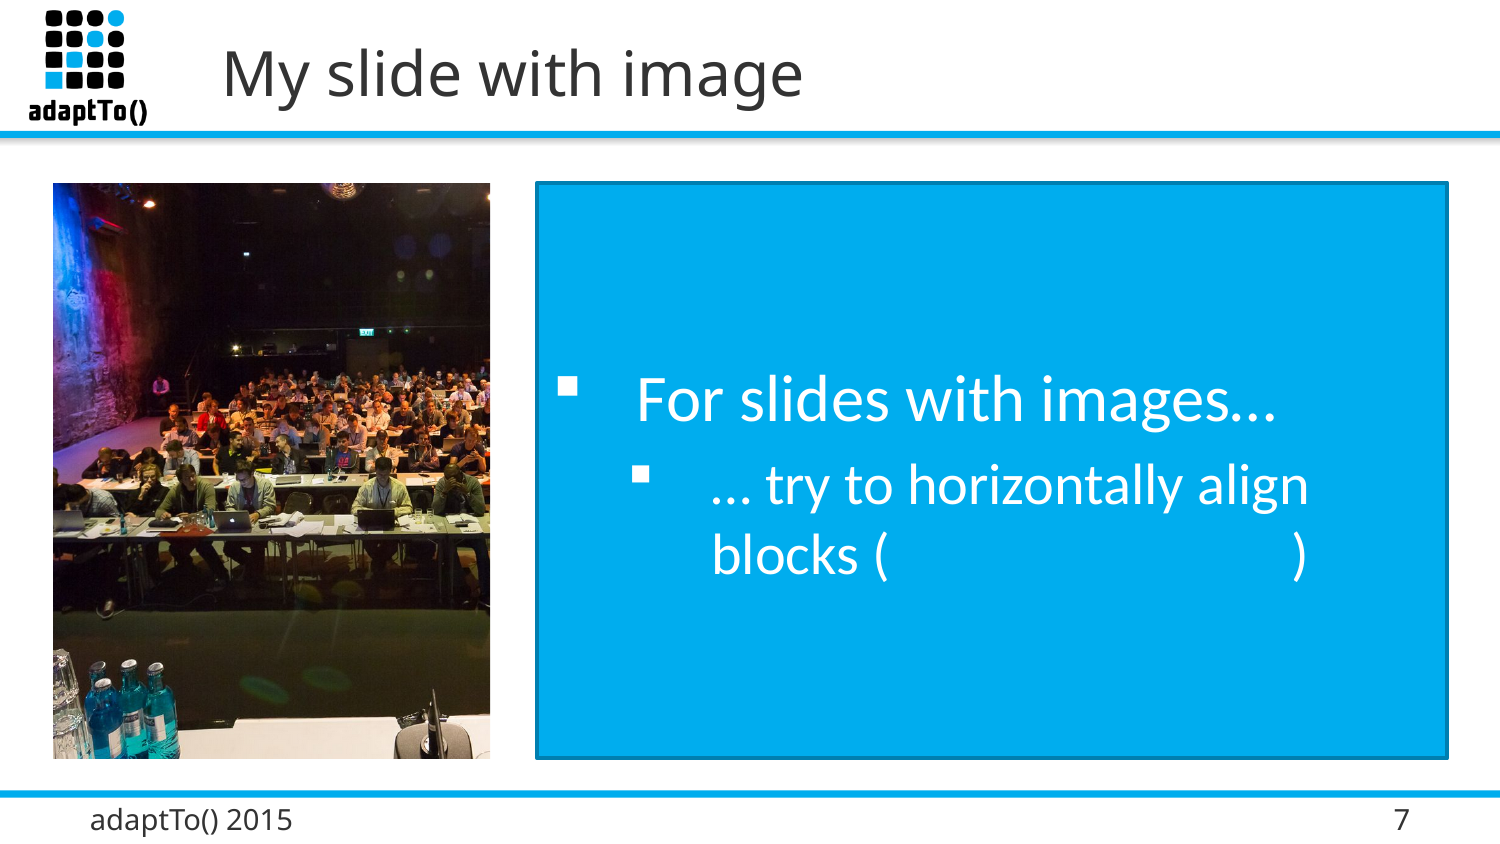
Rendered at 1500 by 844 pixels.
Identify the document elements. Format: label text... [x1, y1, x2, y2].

list For slides with images… … try to horizontally align blocks (16: 9 widescreen) [537, 182, 1447, 759]
title My slide with image [206, 14, 1447, 130]
slide_number adaptTo() 2015 [75, 793, 425, 827]
slide_number <number> [1074, 793, 1425, 827]
picture [27, 6, 148, 127]
picture [53, 183, 491, 759]
